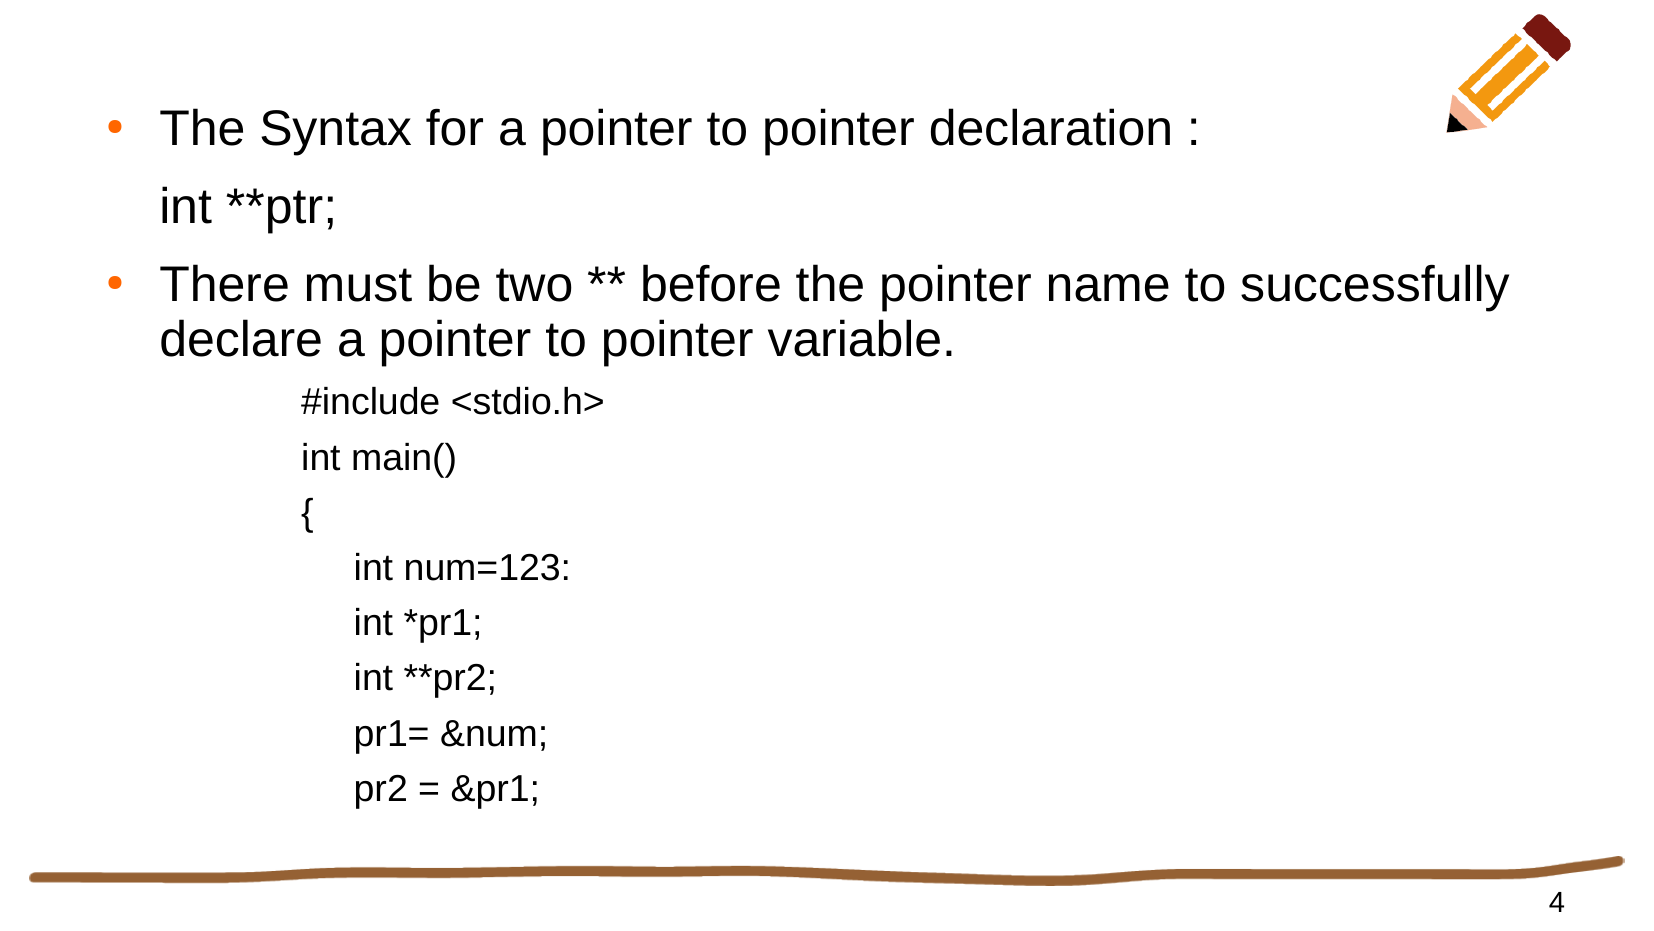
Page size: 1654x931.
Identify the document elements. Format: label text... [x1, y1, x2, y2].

picture [1446, 14, 1571, 133]
picture [29, 856, 1625, 886]
list The Syntax for a pointer to pointer declaration : int **ptr; There must be two ** before the pointer name to successfully declare a pointer to pointer variable. #include <stdio.h> int main() { int num=123: int *pr1; int **pr2; pr1= &num; pr2 = &pr1; [88, 100, 1538, 863]
